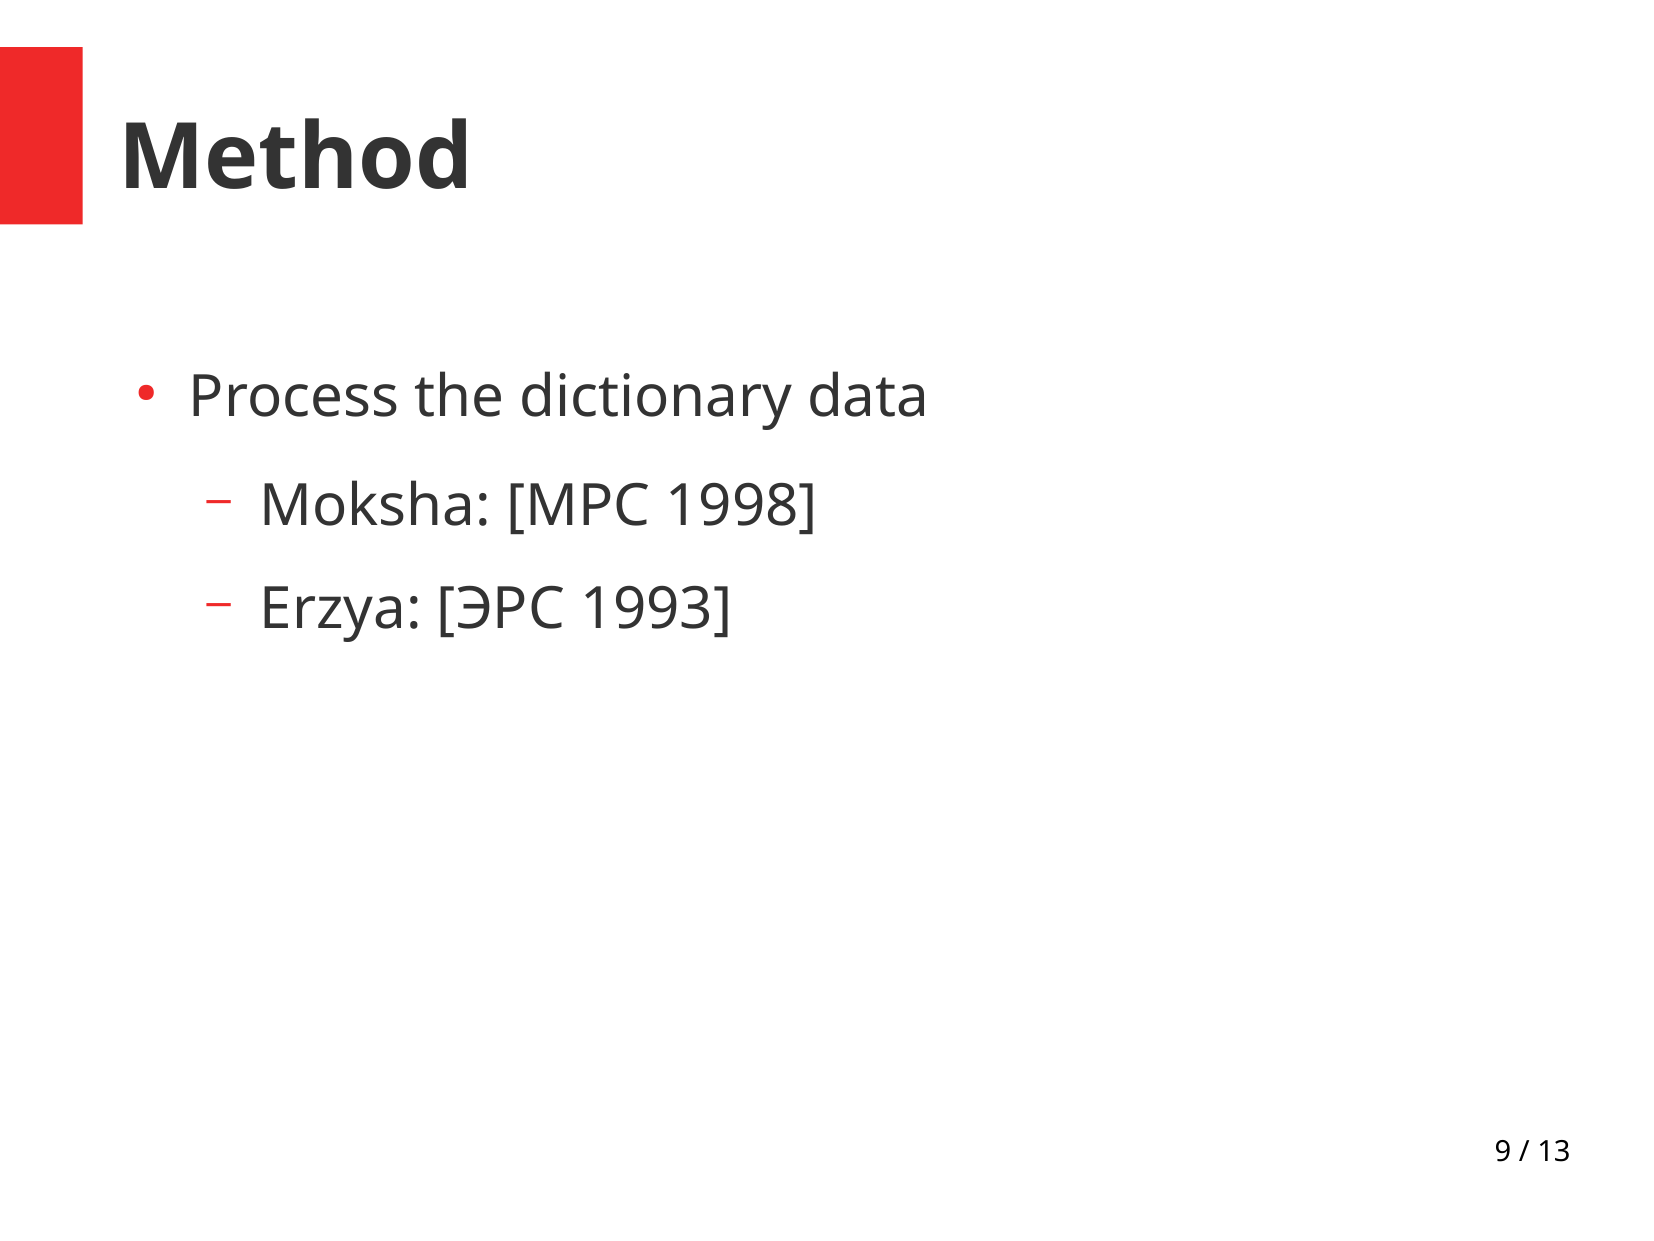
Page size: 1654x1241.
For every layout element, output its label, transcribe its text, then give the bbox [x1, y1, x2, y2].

title Method [118, 49, 1571, 257]
list Process the dictionary data Moksha: [МРС 1998] Erzya: [ЭРС 1993] [118, 354, 1536, 1074]
